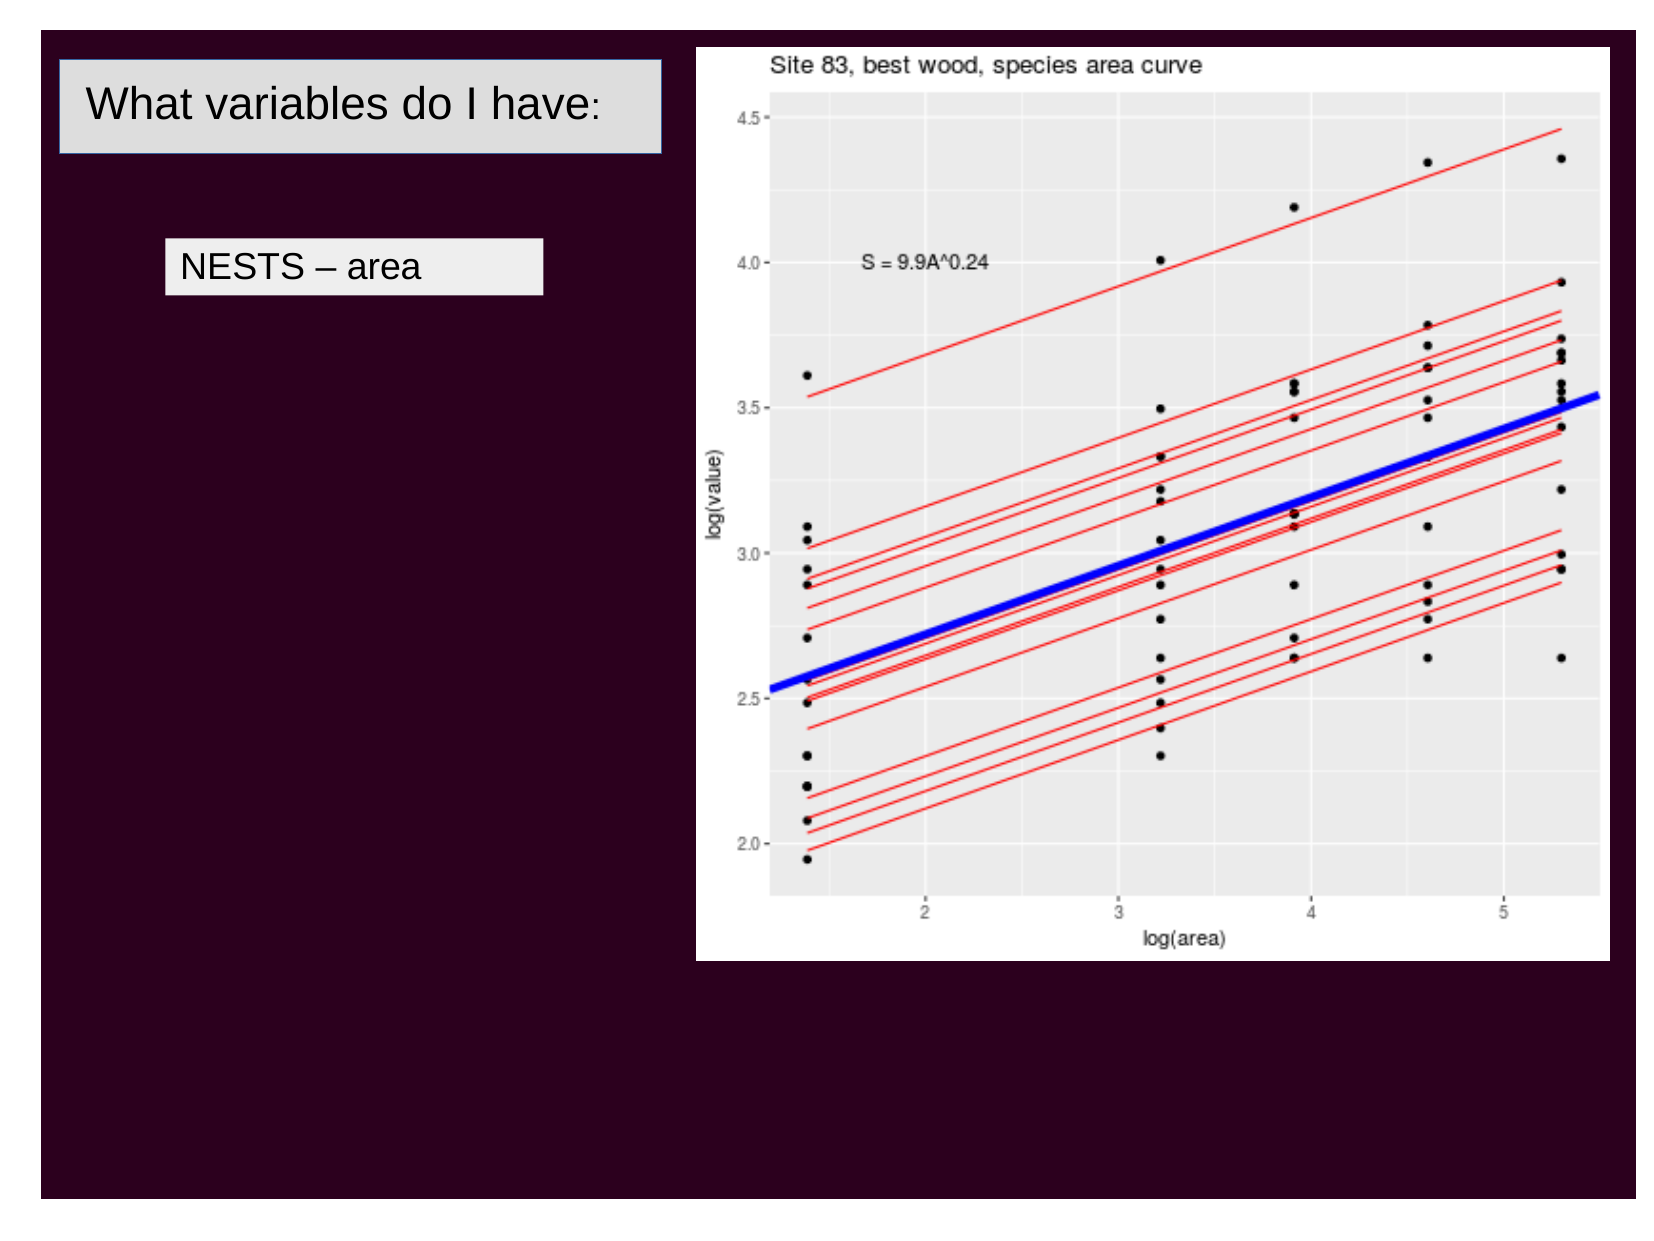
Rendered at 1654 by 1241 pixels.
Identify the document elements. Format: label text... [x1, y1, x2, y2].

text_box NESTS – area [165, 238, 544, 296]
text_box [35, 23, 1642, 1205]
text_box What variables do I have: [70, 70, 1441, 1147]
picture [696, 47, 1610, 961]
